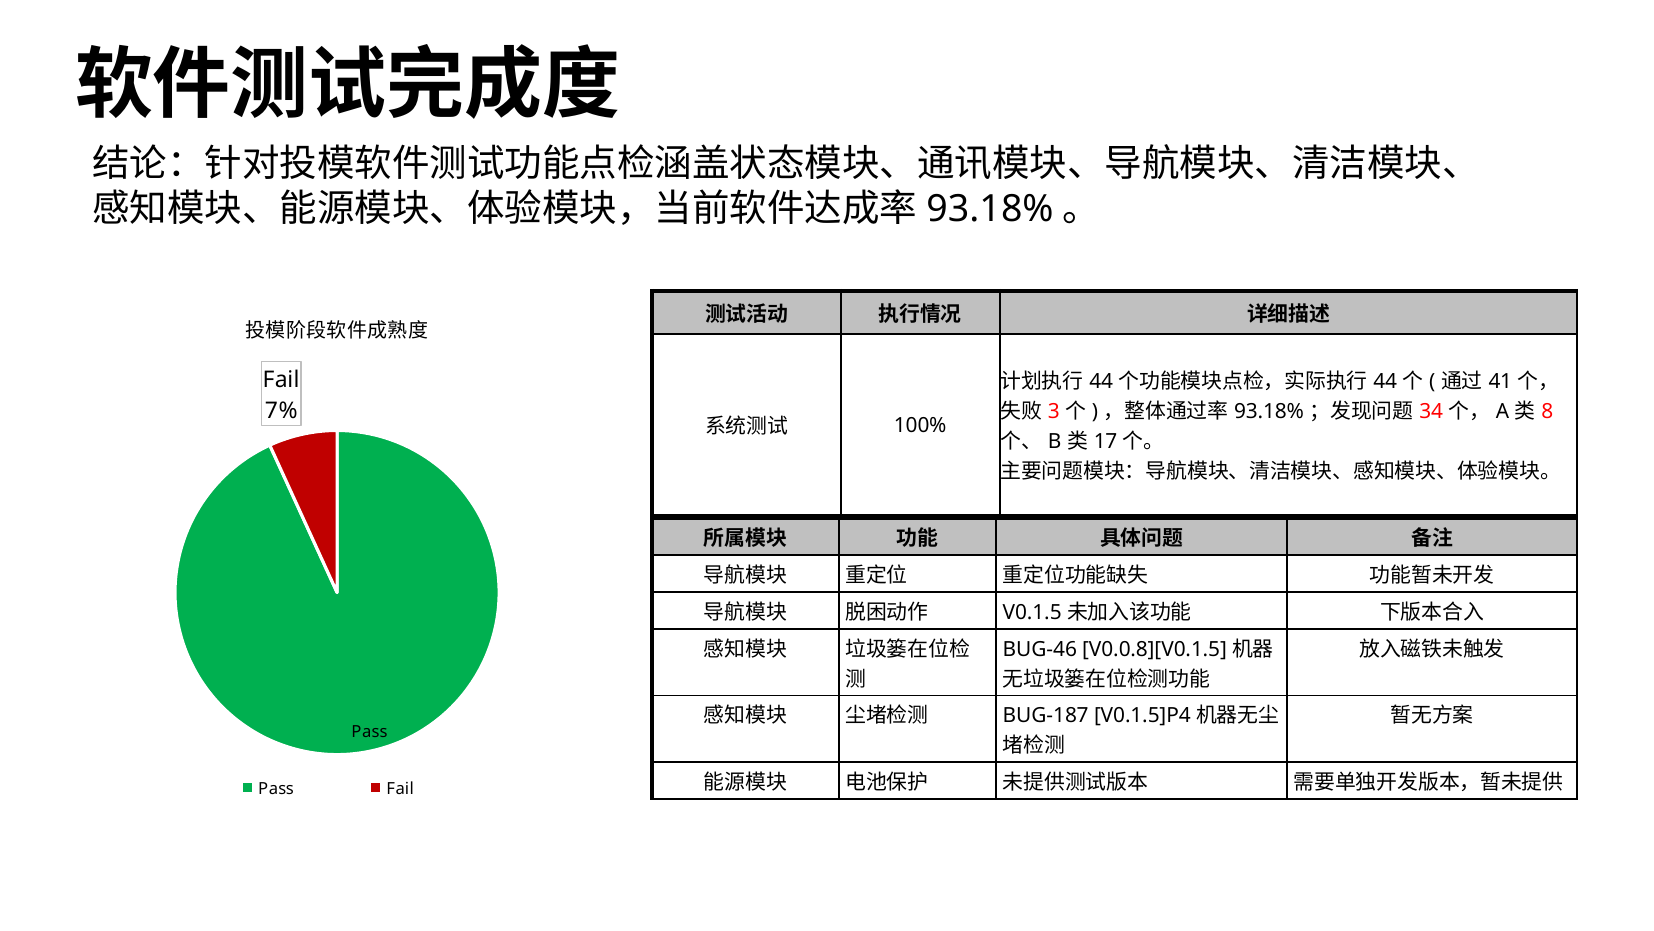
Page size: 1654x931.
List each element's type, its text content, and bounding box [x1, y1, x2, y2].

chart [55, 290, 619, 812]
table_cell 感知模块 [654, 696, 838, 761]
table_cell 100% [842, 335, 999, 514]
table_cell 重定位 [840, 556, 995, 591]
table_cell 放入磁铁未触发 [1288, 630, 1576, 695]
table_cell 暂无方案 [1288, 696, 1576, 761]
table_header 所属模块 [654, 520, 838, 554]
table_cell 感知模块 [654, 630, 838, 695]
table_cell 导航模块 [654, 593, 838, 628]
table_cell 计划执行44个功能模块点检，实际执行44个(通过41个，失败3个)，整体通过率93.18%；发现问题34个，A类8个、B类17个。 主要问题模块：导航模块、清洁模块、感知模块、体验模块。 [1001, 335, 1576, 514]
text_box 结论：针对投模软件测试功能点检涵盖状态模块、通讯模块、导航模块、清洁模块、感知模块、能源模块、体验模块，当前软件达成率93.18%。 [92, 139, 1507, 218]
table_cell 垃圾篓在位检测 [840, 630, 995, 695]
table_header 具体问题 [997, 520, 1286, 554]
table_header 详细描述 [1001, 293, 1576, 333]
table_cell 能源模块 [654, 763, 838, 798]
table_cell 未提供测试版本 [997, 763, 1286, 798]
table_header 测试活动 [654, 293, 840, 333]
table_cell 系统测试 [654, 335, 840, 514]
text_box 软件测试完成度 [55, 37, 949, 137]
table_cell 功能暂未开发 [1288, 556, 1576, 591]
table_cell V0.1.5未加入该功能 [997, 593, 1286, 628]
table_cell 电池保护 [840, 763, 995, 798]
table_cell 下版本合入 [1288, 593, 1576, 628]
table_header 执行情况 [842, 293, 999, 333]
table_header 备注 [1288, 520, 1576, 554]
table_cell 导航模块 [654, 556, 838, 591]
table_cell BUG-46 [V0.0.8][V0.1.5]机器无垃圾篓在位检测功能 [997, 630, 1286, 695]
table_header 功能 [840, 520, 995, 554]
table_cell BUG-187 [V0.1.5]P4机器无尘堵检测 [997, 696, 1286, 761]
table_cell 重定位功能缺失 [997, 556, 1286, 591]
table_cell 脱困动作 [840, 593, 995, 628]
table_cell 需要单独开发版本，暂未提供 [1288, 763, 1576, 798]
table_cell 尘堵检测 [840, 696, 995, 761]
